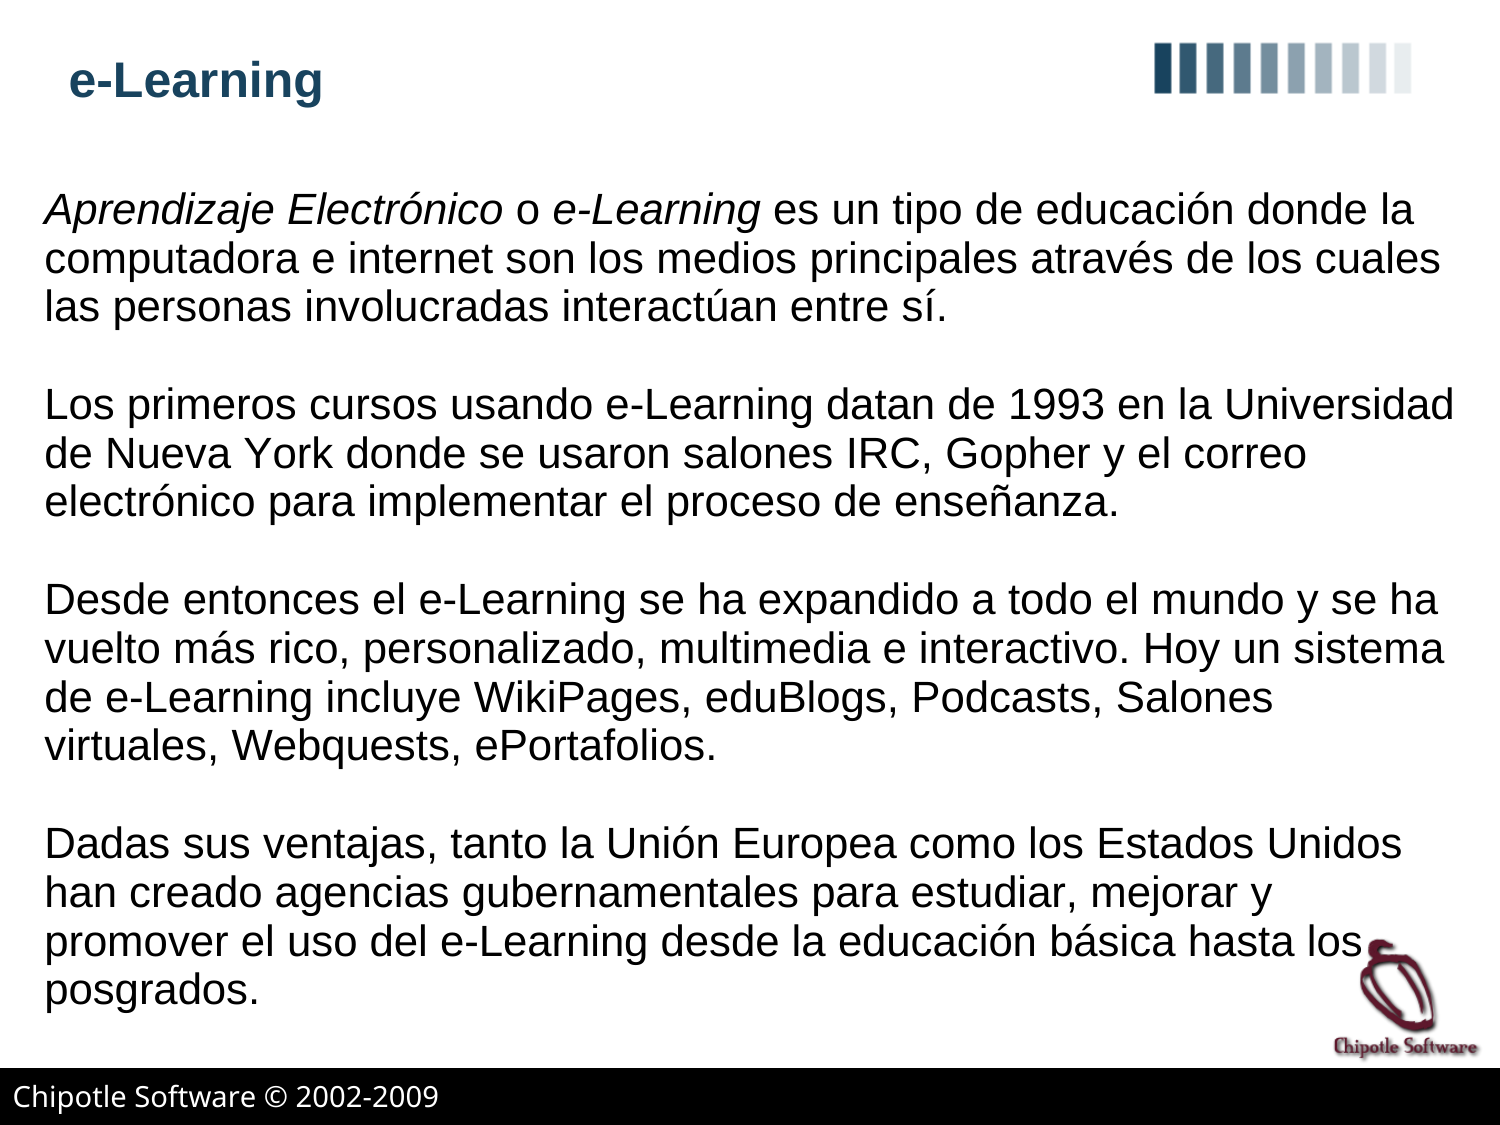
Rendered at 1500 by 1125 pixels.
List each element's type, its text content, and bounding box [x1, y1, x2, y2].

picture [1316, 927, 1493, 1075]
text_box Aprendizaje Electrónico o e-Learning es un tipo de educación donde la computadora e internet son los medios principales através de los cuales las personas involucradas interactúan entre sí. Los primeros cursos usando e-Learning datan de 1993 en la Universidad de Nueva York donde se usaron salones IRC, Gopher y el correo electrónico para implementar el proceso de enseñanza. Desde entonces el e-Learning se ha expandido a todo el mundo y se ha vuelto más rico, personalizado, multimedia e interactivo. Hoy un sistema de e-Learning incluye WikiPages, eduBlogs, Podcasts, Salones virtuales, Webquests, ePortafolios. Dadas sus ventajas, tanto la Unión Europea como los Estados Unidos han creado agencias gubernamentales para estudiar, mejorar y promover el uso del e-Learning desde la educación básica hasta los posgrados. [29, 177, 1477, 1022]
title e-Learning [53, 43, 709, 119]
picture [1126, 29, 1447, 117]
